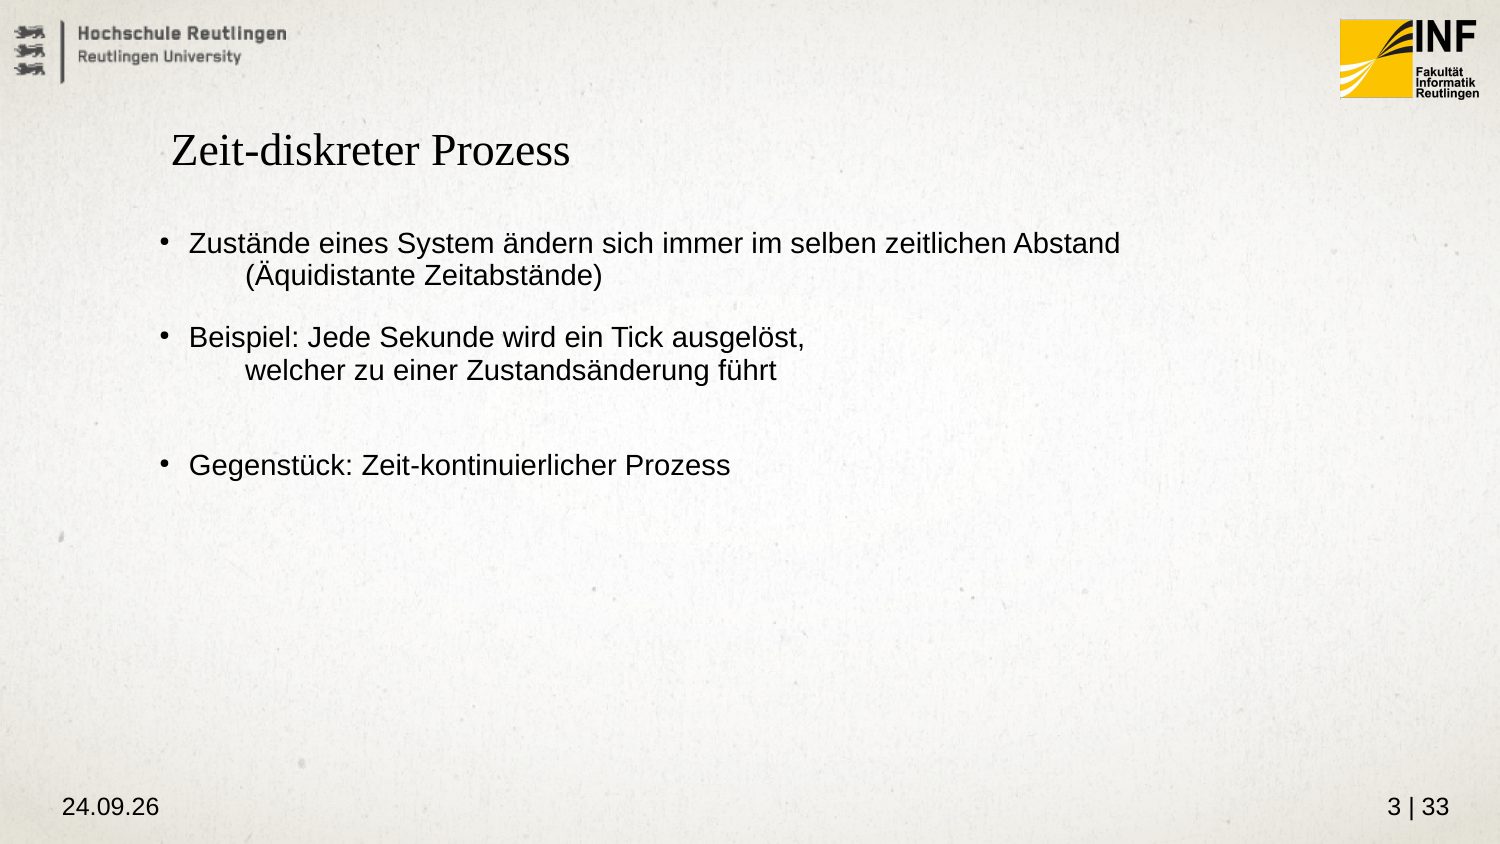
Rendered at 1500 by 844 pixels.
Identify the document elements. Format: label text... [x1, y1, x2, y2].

title Zeit-diskreter Prozess [159, 106, 1341, 188]
list Zustände eines System ändern sich immer im selben zeitlichen Abstand (Äquidistante Zeitabstände) Beispiel: Jede Sekunde wird ein Tick ausgelöst, welcher zu einer Zustandsänderung führt Gegenstück: Zeit-kontinuierlicher Prozess [159, 225, 1341, 731]
picture [0, 0, 1500, 844]
